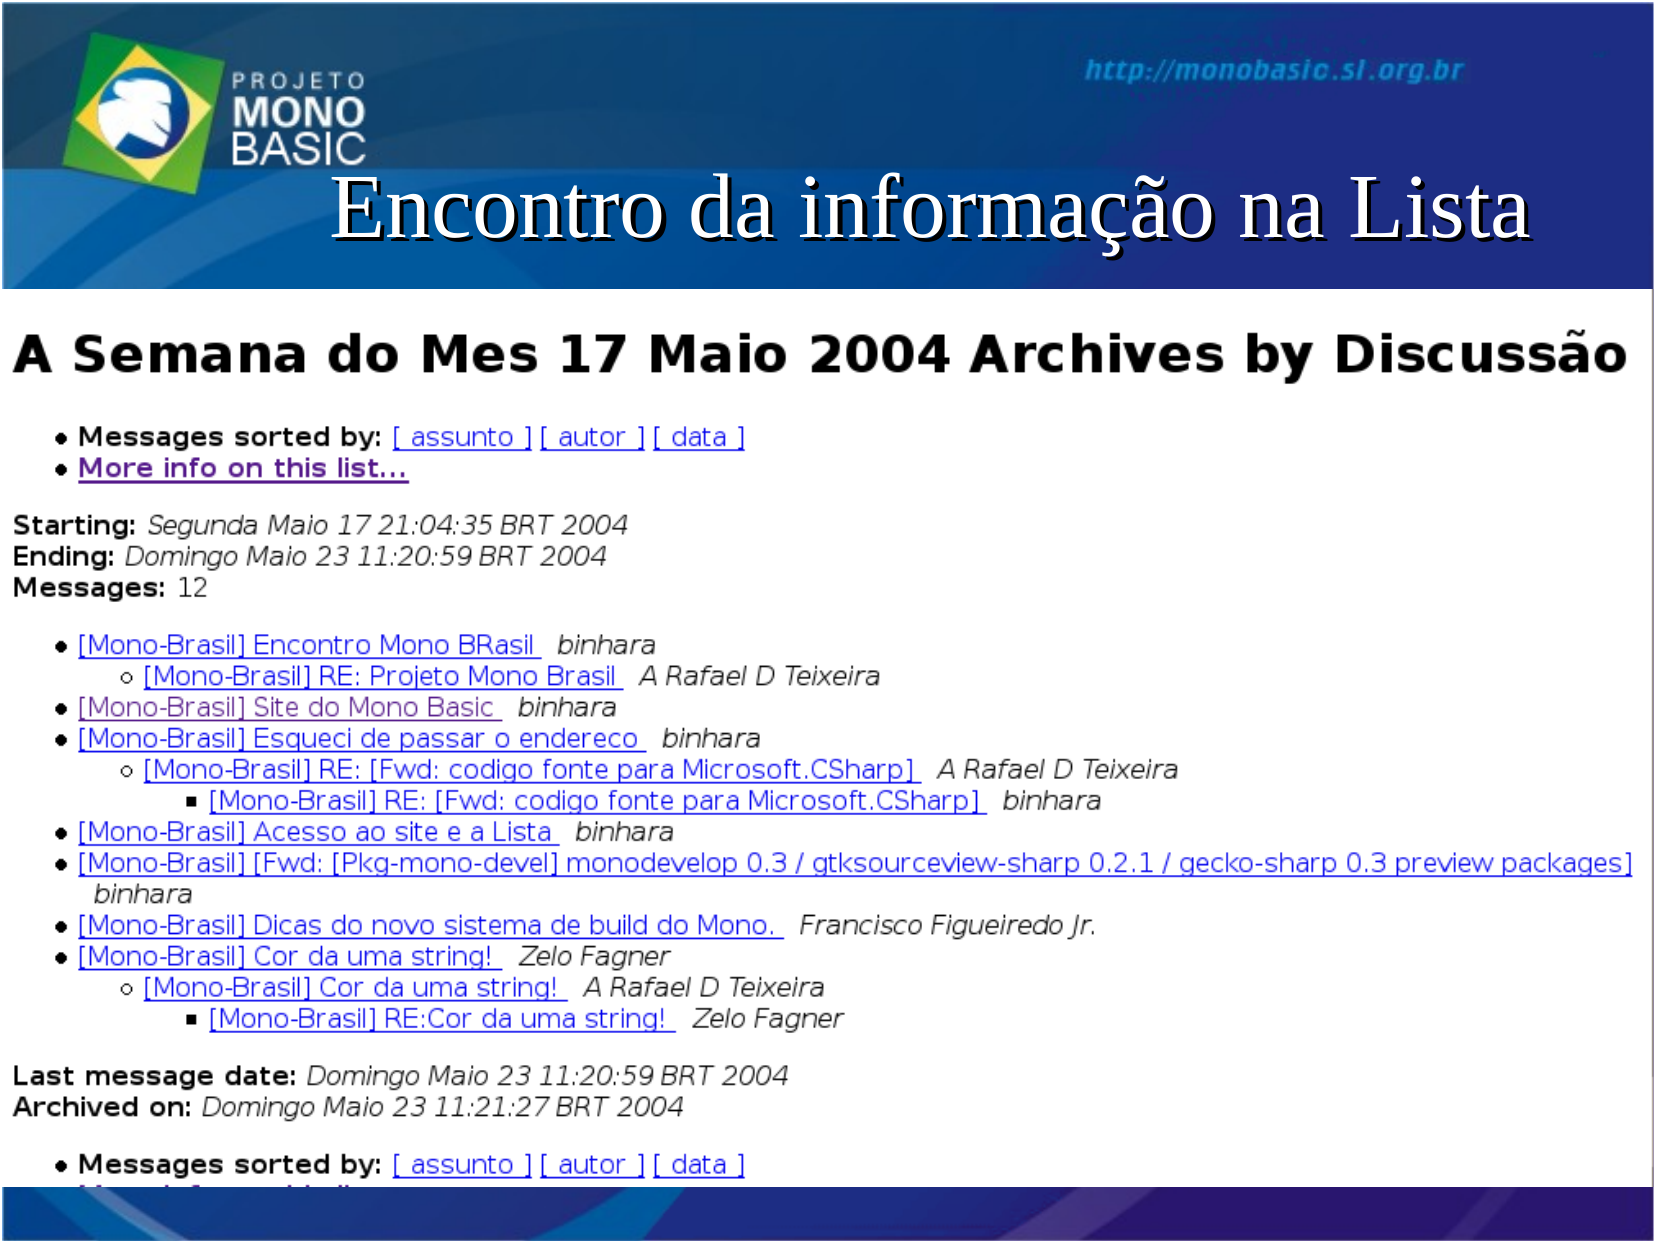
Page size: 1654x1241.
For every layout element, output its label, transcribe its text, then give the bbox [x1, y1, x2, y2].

title Encontro da informação na Lista [121, 102, 1534, 289]
picture [0, 2, 1654, 1241]
